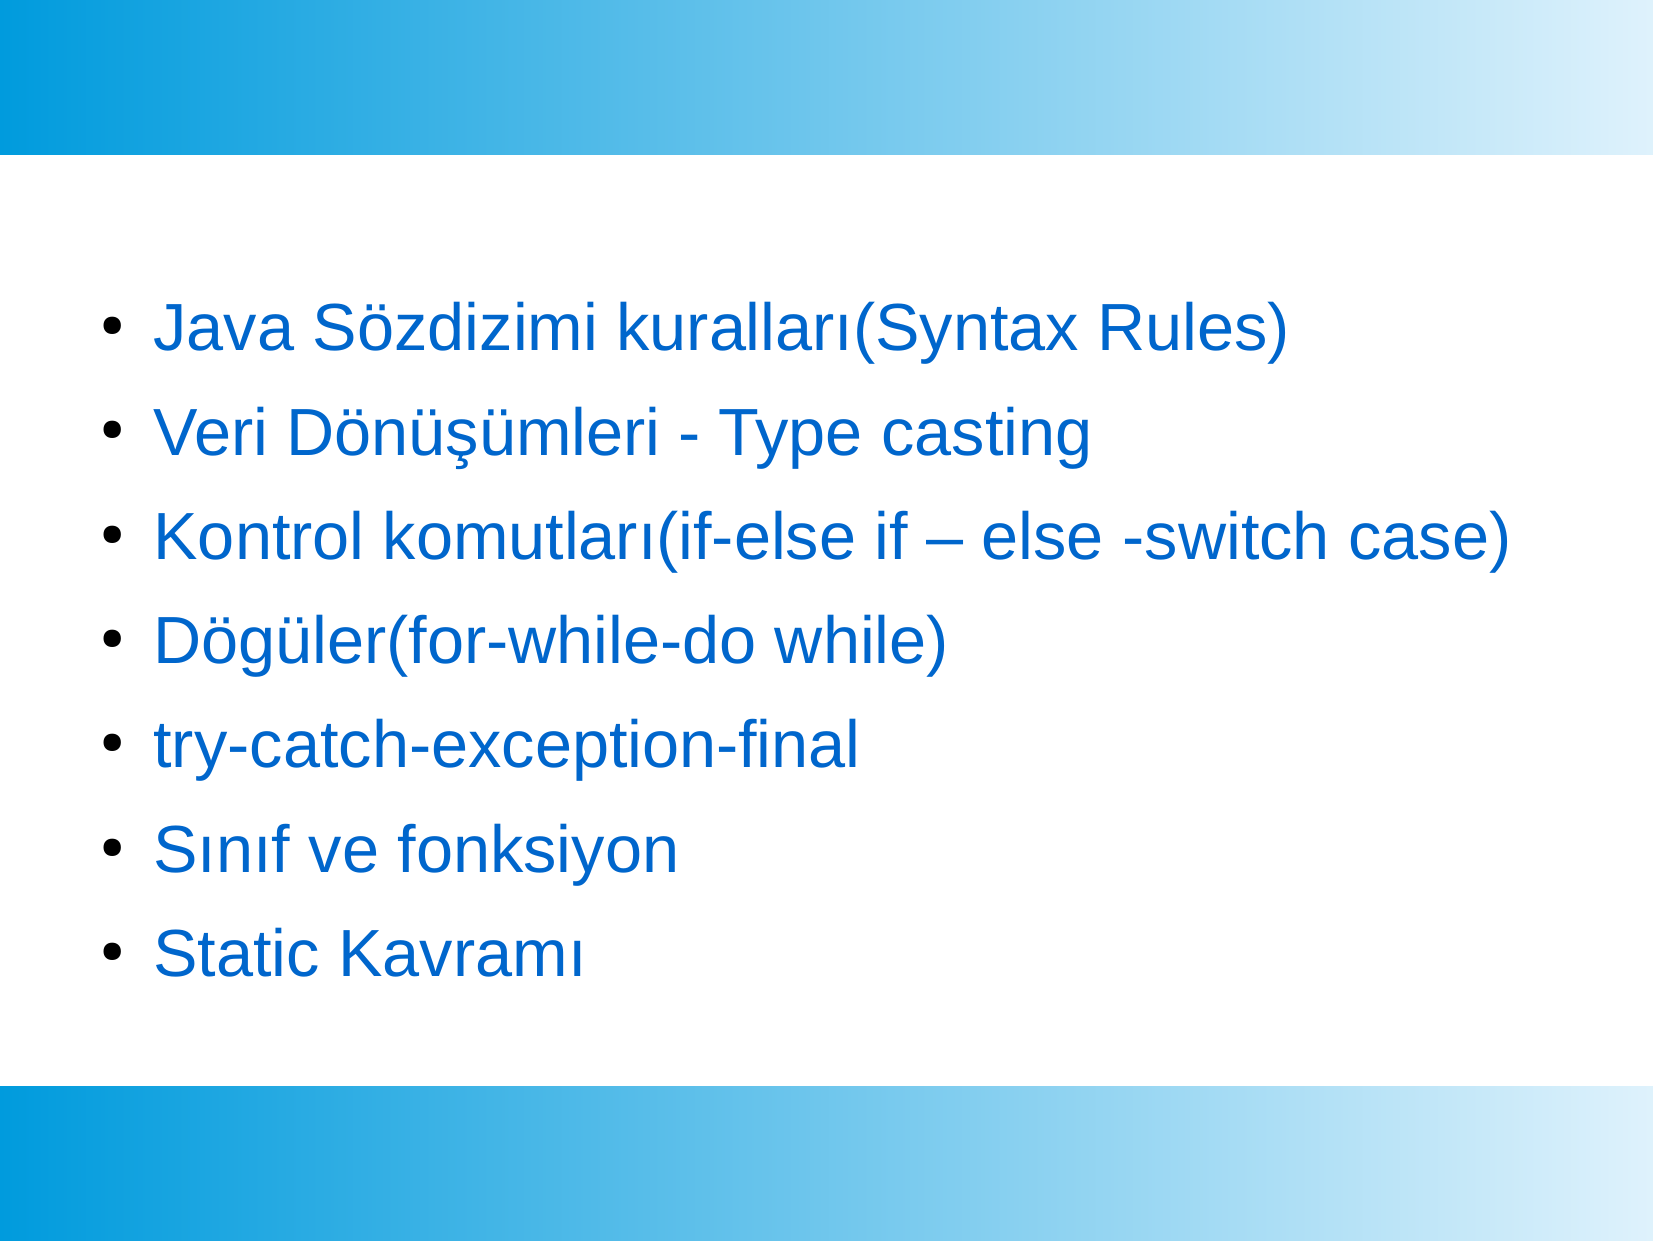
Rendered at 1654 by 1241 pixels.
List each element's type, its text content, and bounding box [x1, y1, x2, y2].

list Java Sözdizimi kuralları(Syntax Rules) Veri Dönüşümleri - Type casting Kontrol komutları(if-else if – else -switch case) Dögüler(for-while-do while) try-catch-exception-final Sınıf ve fonksiyon Static Kavramı [82, 290, 1571, 1010]
